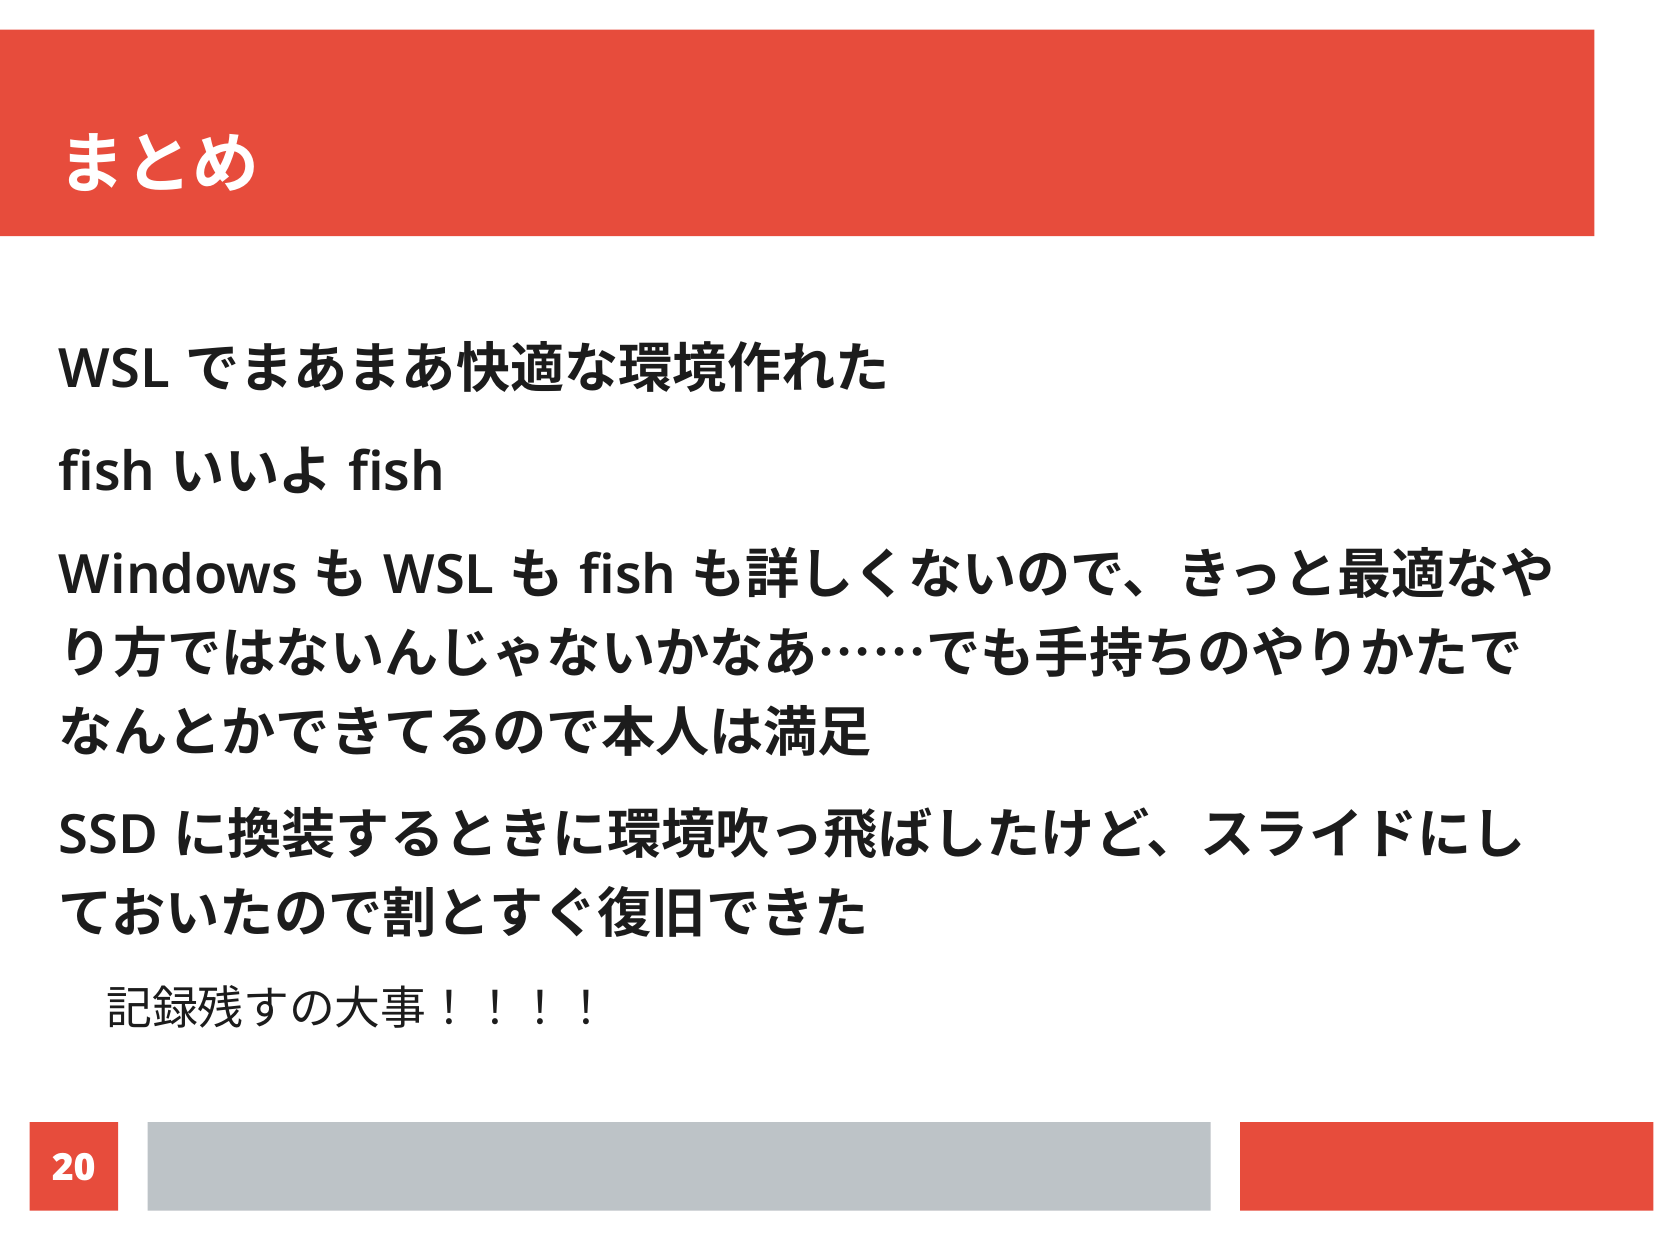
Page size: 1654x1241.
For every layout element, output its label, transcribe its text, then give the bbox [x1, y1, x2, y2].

title まとめ [59, 59, 1595, 207]
list WSLでまあまあ快適な環境作れた fishいいよfish WindowsもWSLもfishも詳しくないので、きっと最適なやり方ではないんじゃないかなあ……でも手持ちのやりかたでなんとかできてるので本人は満足 SSDに換装するときに環境吹っ飛ばしたけど、スライドにしておいたので割とすぐ復旧できた 記録残すの大事！！！！ [59, 324, 1565, 1093]
